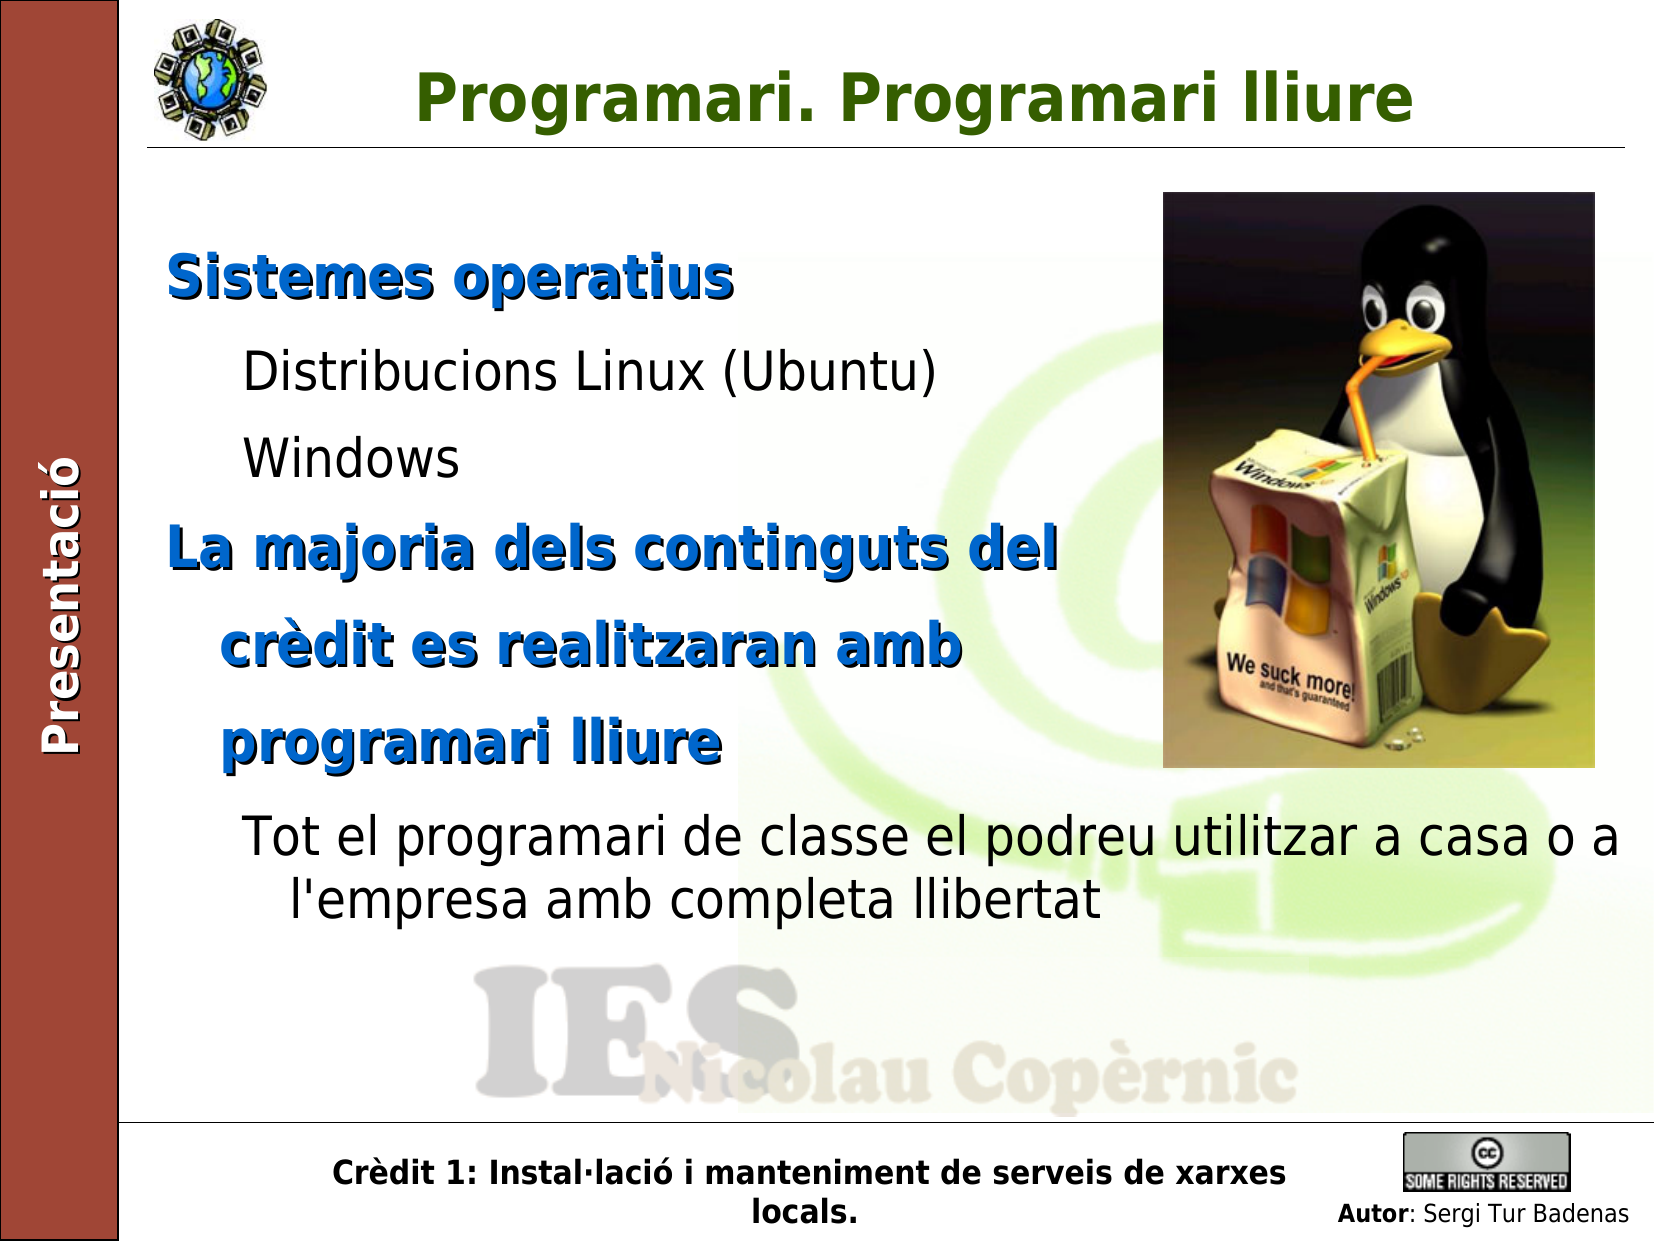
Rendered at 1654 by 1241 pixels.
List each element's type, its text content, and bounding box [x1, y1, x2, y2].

picture [1163, 192, 1595, 768]
title Programari. Programari lliure [171, 49, 1654, 148]
picture [1403, 1132, 1571, 1192]
picture [154, 19, 268, 142]
picture [466, 252, 1654, 1117]
list Sistemes operatius Distribucions Linux (Ubuntu) Windows La majoria dels continguts del crèdit es realitzaran amb programari lliure Tot el programari de classe el podreu utilitzar a casa o a l'empresa amb completa llibertat [147, 242, 1636, 1078]
